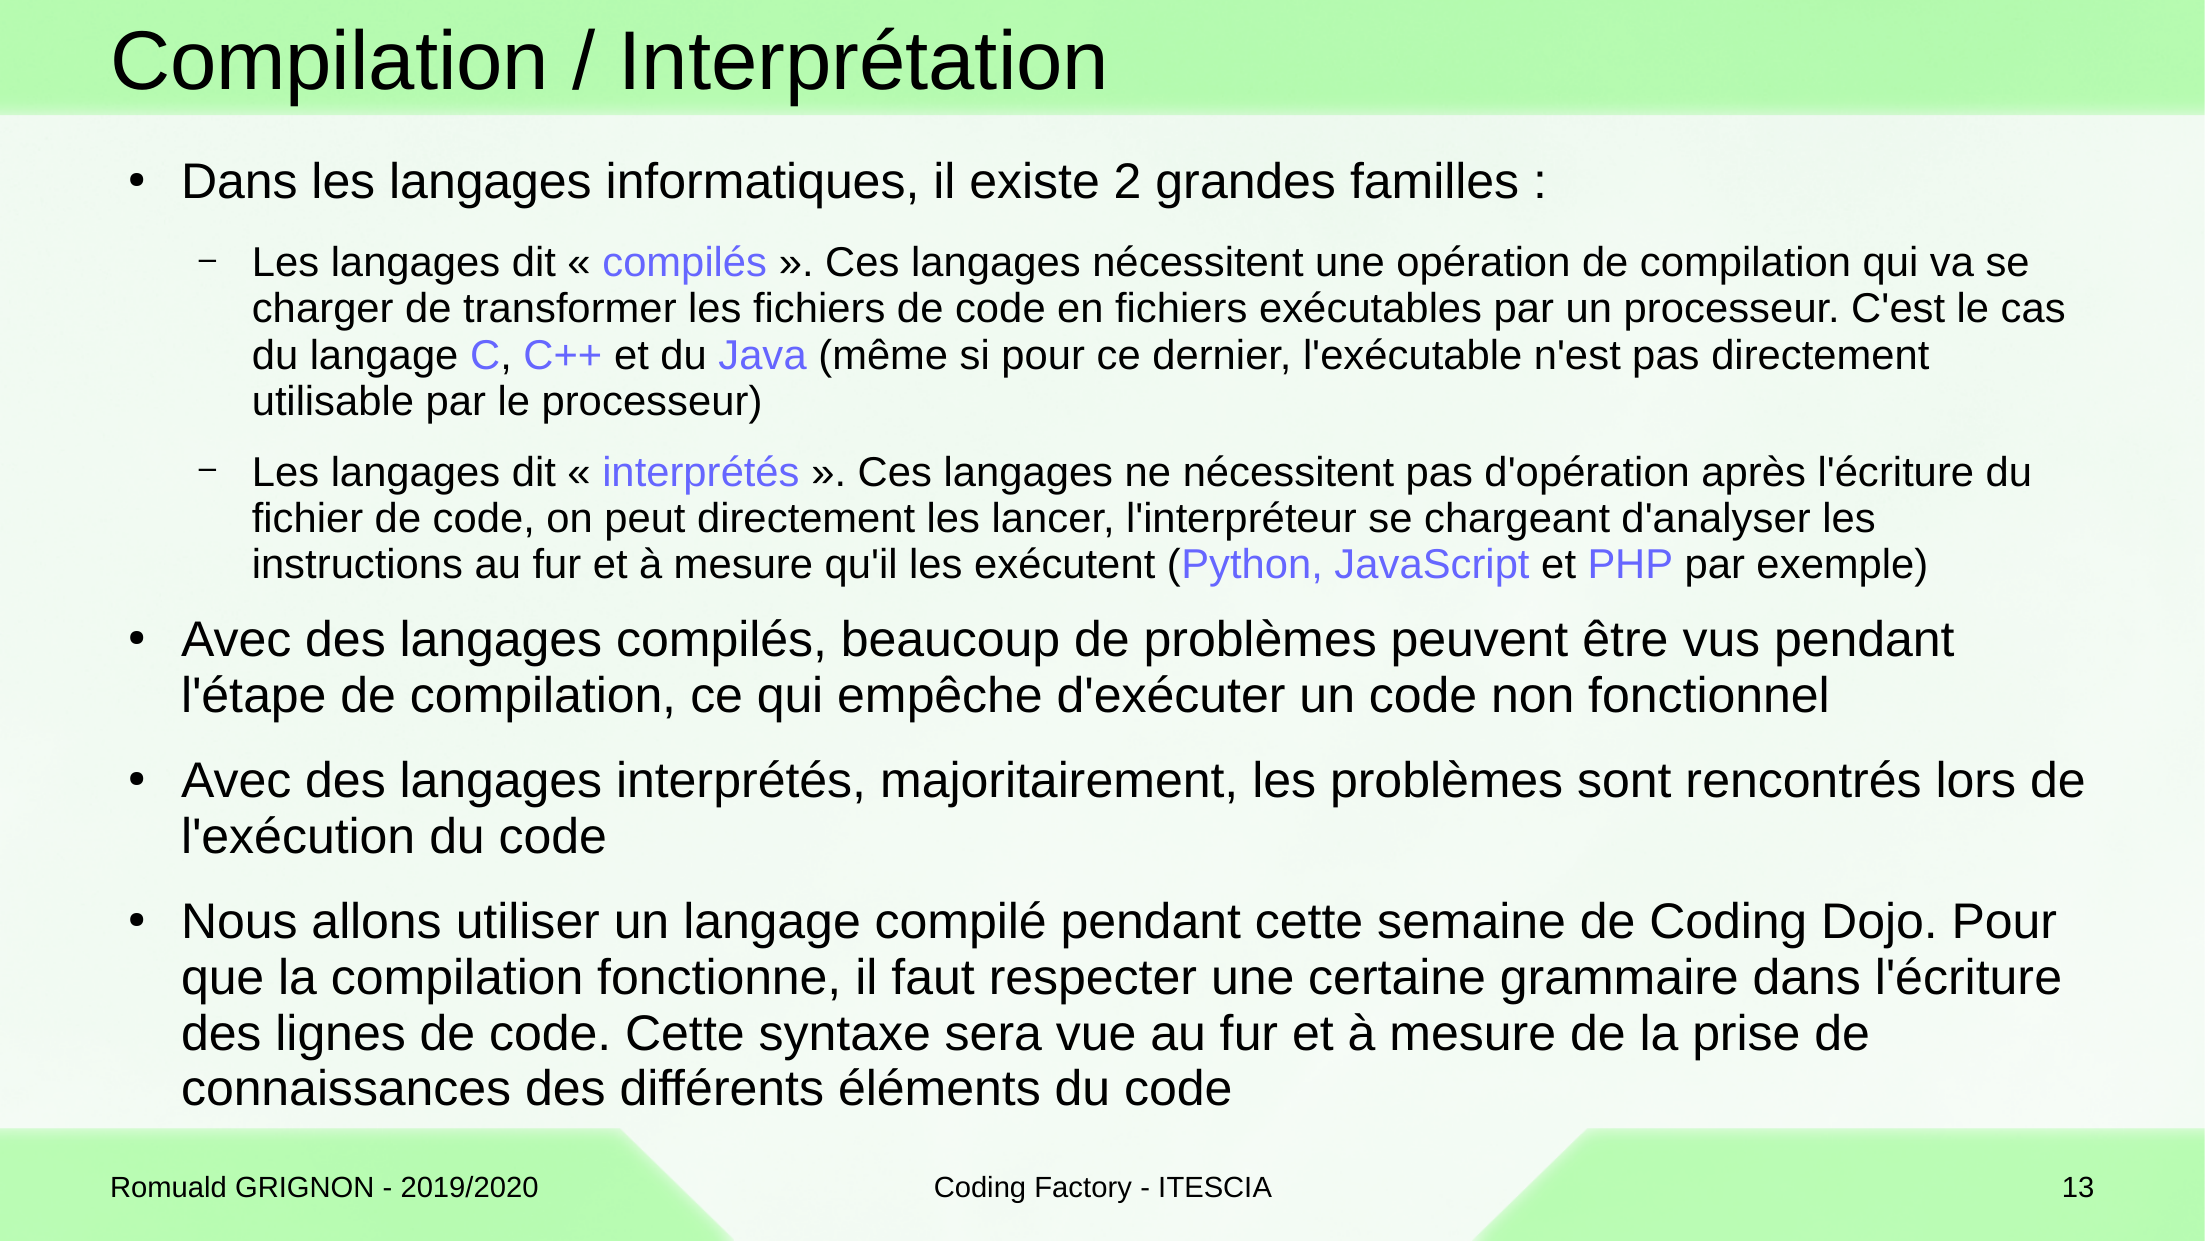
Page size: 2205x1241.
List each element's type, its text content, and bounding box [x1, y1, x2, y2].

title Compilation / Interprétation [110, 49, 2095, 224]
picture [0, 0, 2205, 1241]
list Dans les langages informatiques, il existe 2 grandes familles : Les langages dit « compilés ». Ces langages nécessitent une opération de compilation qui va se charger de transformer les fichiers de code en fichiers exécutables par un processeur. C'est le cas du langage C, C++ et du Java (même si pour ce dernier, l'exécutable n'est pas directement utilisable par le processeur) Les langages dit « interprétés ». Ces langages ne nécessitent pas d'opération après l'écriture du fichier de code, on peut directement les lancer, l'interpréteur se chargeant d'analyser les instructions au fur et à mesure qu'il les exécutent (Python, JavaScript et PHP par exemple) Avec des langages compilés, beaucoup de problèmes peuvent être vus pendant l'étape de compilation, ce qui empêche d'exécuter un code non fonctionnel Avec des langages interprétés, majoritairement, les problèmes sont rencontrés lors de l'exécution du code Nous allons utiliser un langage compilé pendant cette semaine de Coding Dojo. Pour que la compilation fonctionne, il faut respecter une certaine grammaire dans l'écriture des lignes de code. Cette syntaxe sera vue au fur et à mesure de la prise de connaissances des différents éléments du code [110, 224, 2095, 1119]
